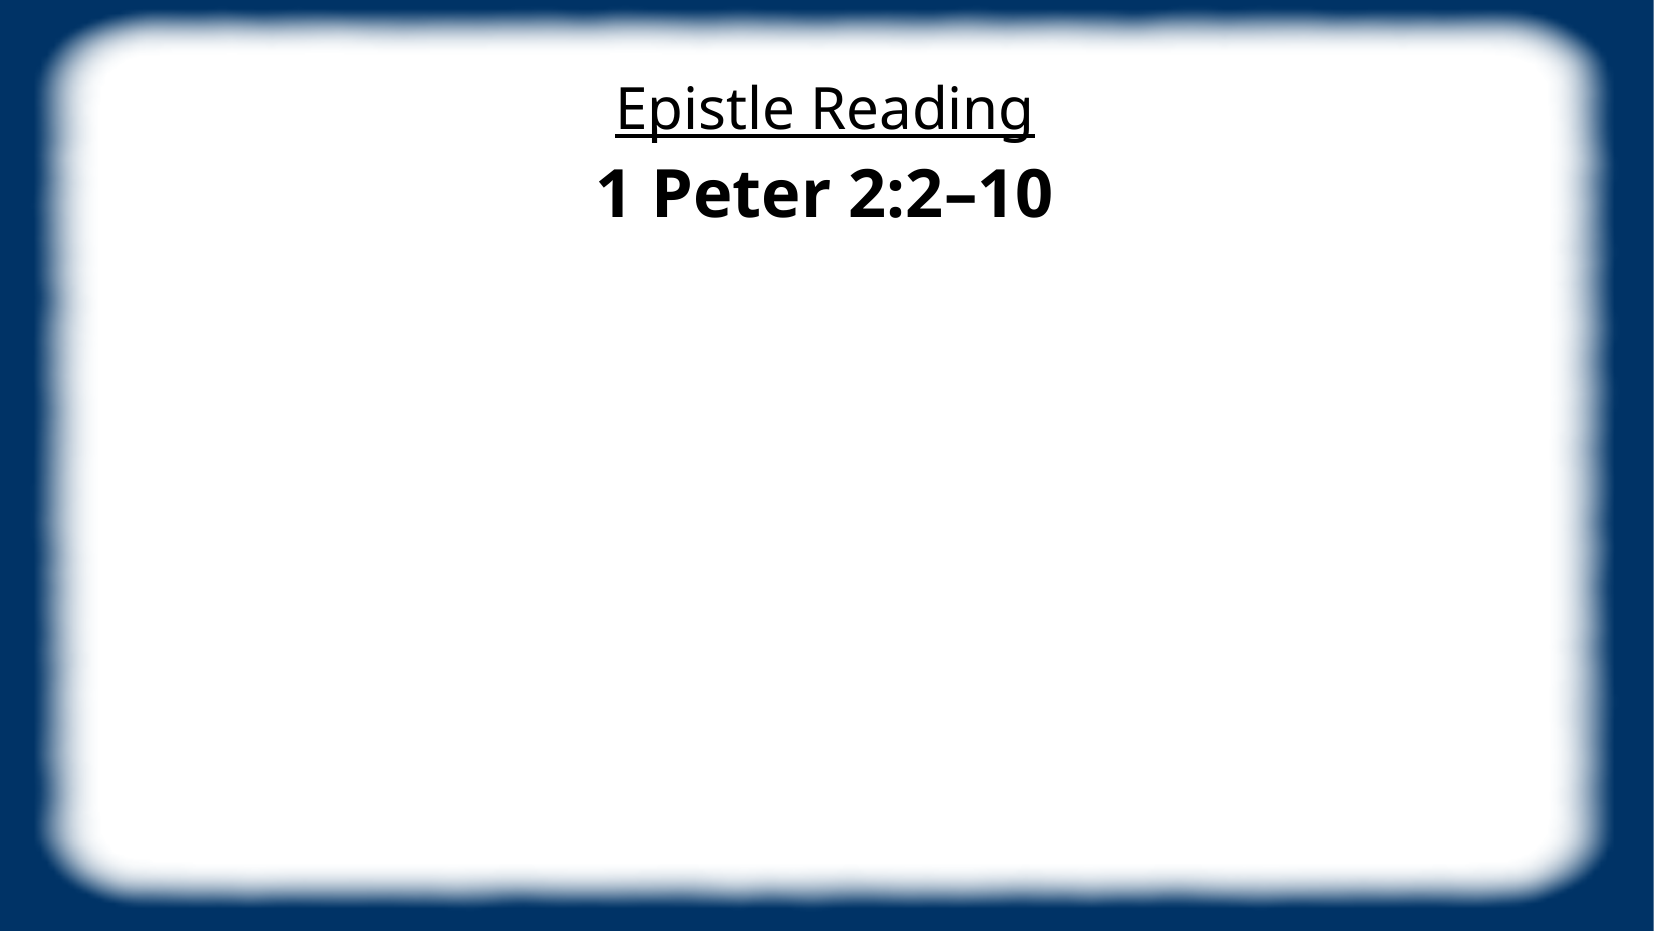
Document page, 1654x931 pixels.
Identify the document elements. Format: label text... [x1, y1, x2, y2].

text_box Epistle Reading 1 Peter 2:2–10 [105, 60, 1546, 241]
picture [0, 0, 1654, 931]
